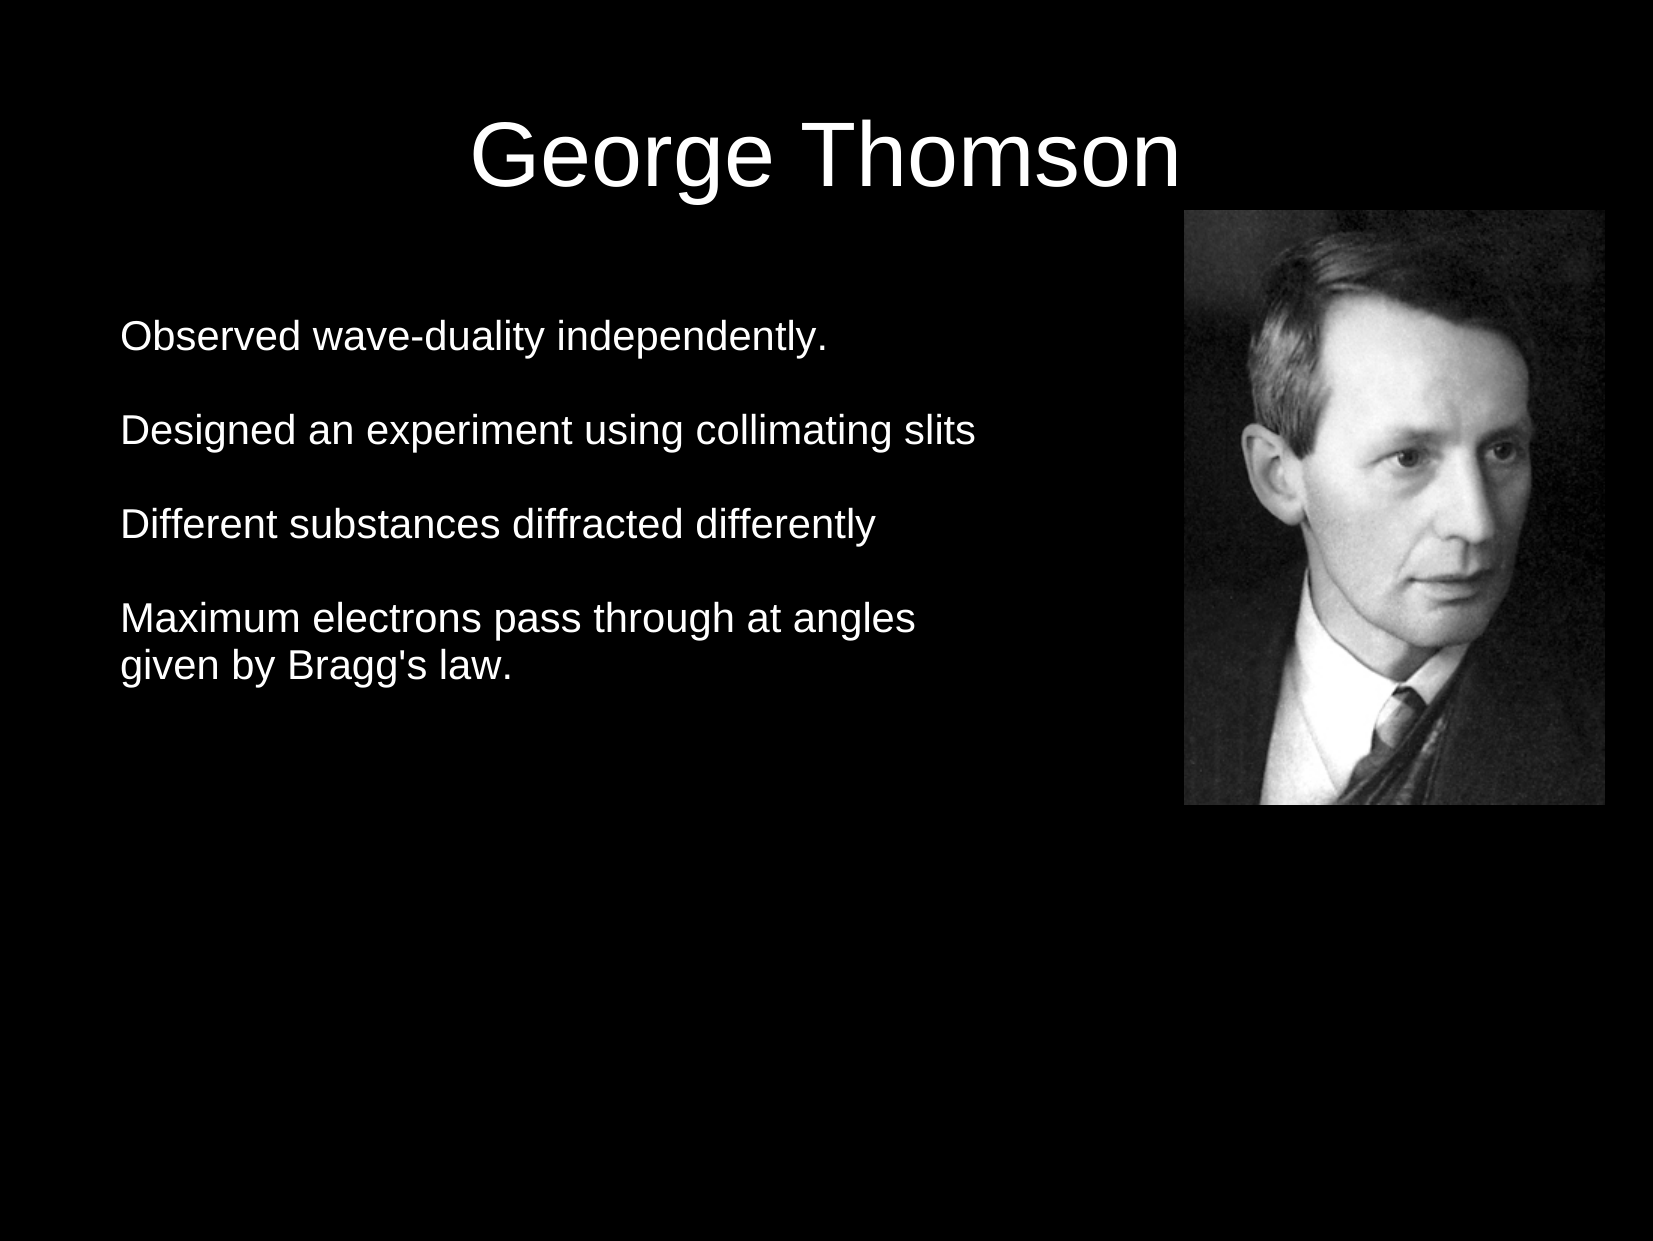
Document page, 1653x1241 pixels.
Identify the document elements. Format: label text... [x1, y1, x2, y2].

title George Thomson [82, 49, 1571, 257]
text_box Observed wave-duality independently. Designed an experiment using collimating slits Different substances diffracted differently Maximum electrons pass through at angles given by Bragg's law. [120, 279, 1006, 721]
picture [1184, 210, 1605, 805]
